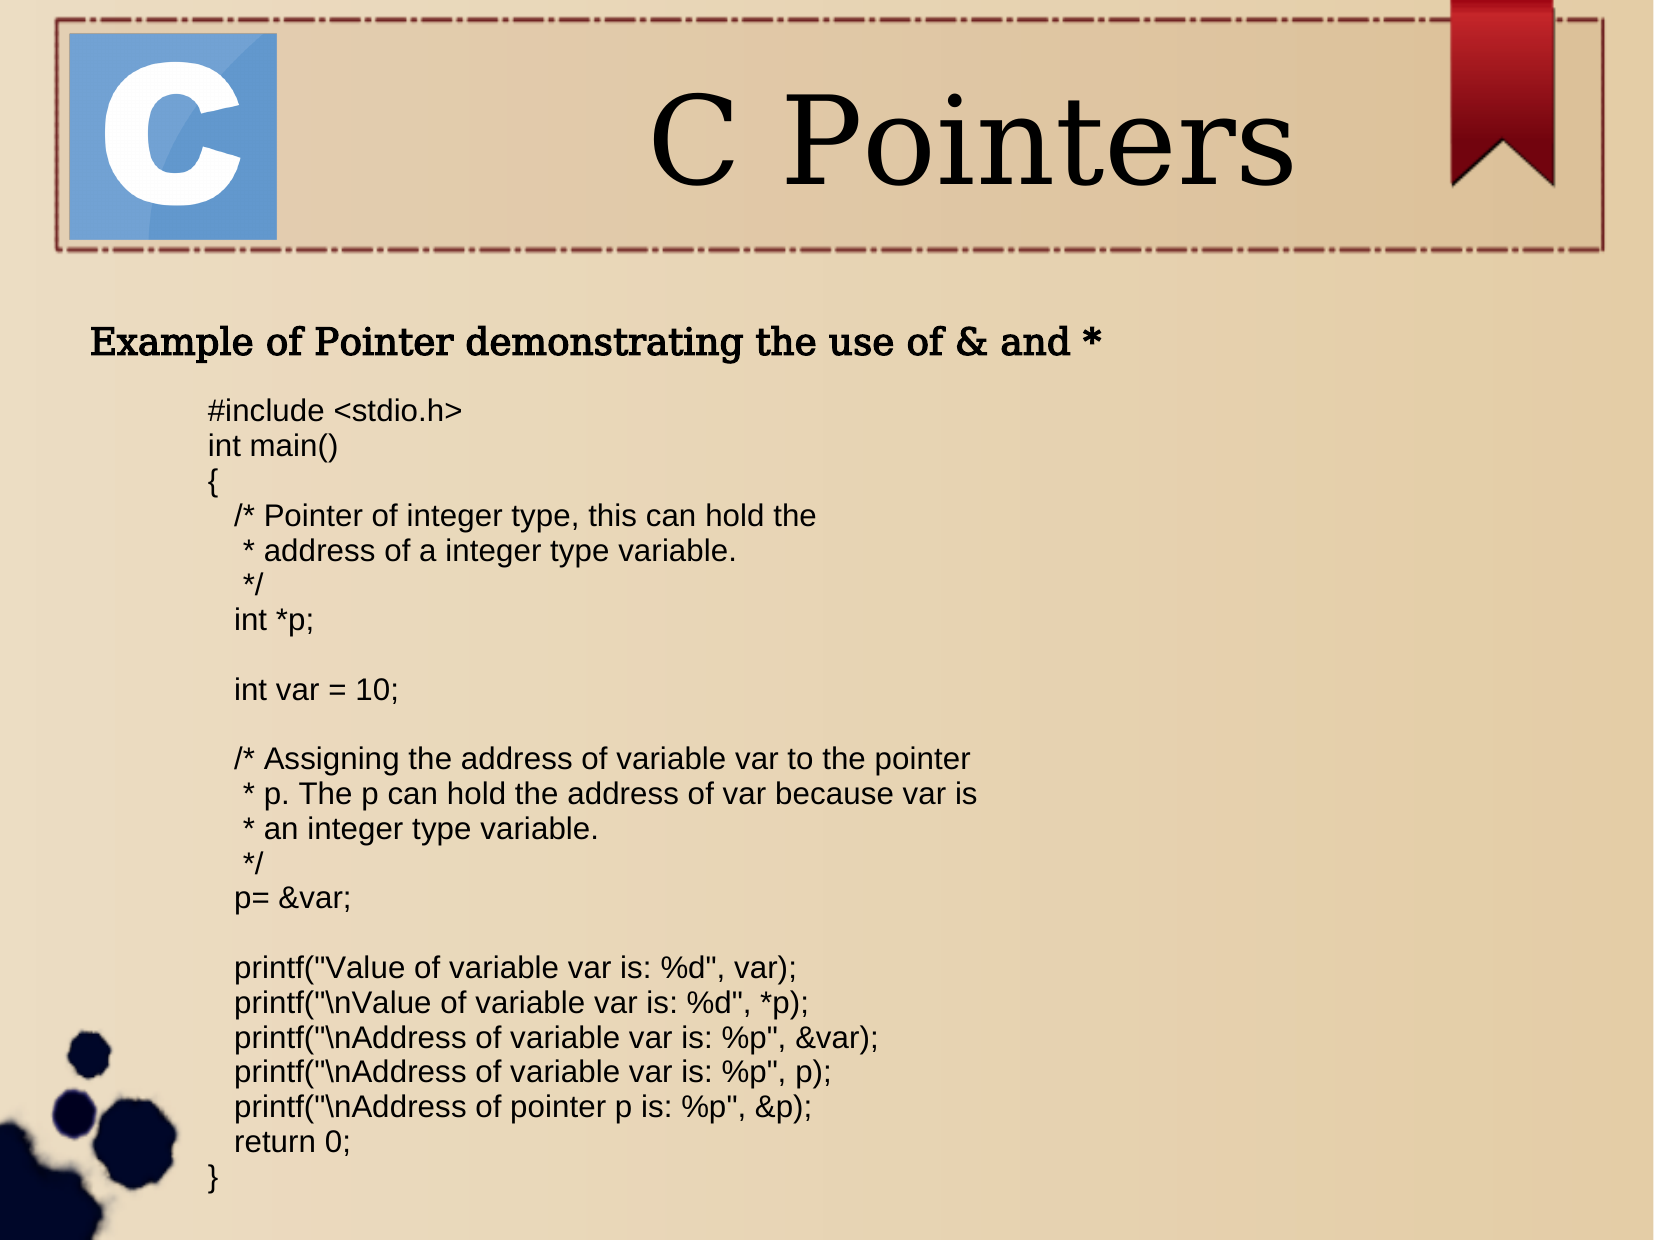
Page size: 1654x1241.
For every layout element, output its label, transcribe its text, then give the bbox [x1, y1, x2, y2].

text_box #include <stdio.h> int main() { /* Pointer of integer type, this can hold the * address of a integer type variable. */ int *p; int var = 10; /* Assigning the address of variable var to the pointer * p. The p can hold the address of var because var is * an integer type variable. */ p= &var; printf("Value of variable var is: %d", var); printf("\nValue of variable var is: %d", *p); printf("\nAddress of variable var is: %p", &var); printf("\nAddress of variable var is: %p", p); printf("\nAddress of pointer p is: %p", &p); return 0; } [193, 386, 1544, 1202]
title C Pointers [495, 47, 1413, 229]
picture [0, 0, 1654, 1240]
text_box Example of Pointer demonstrating the use of & and * [75, 313, 1606, 421]
